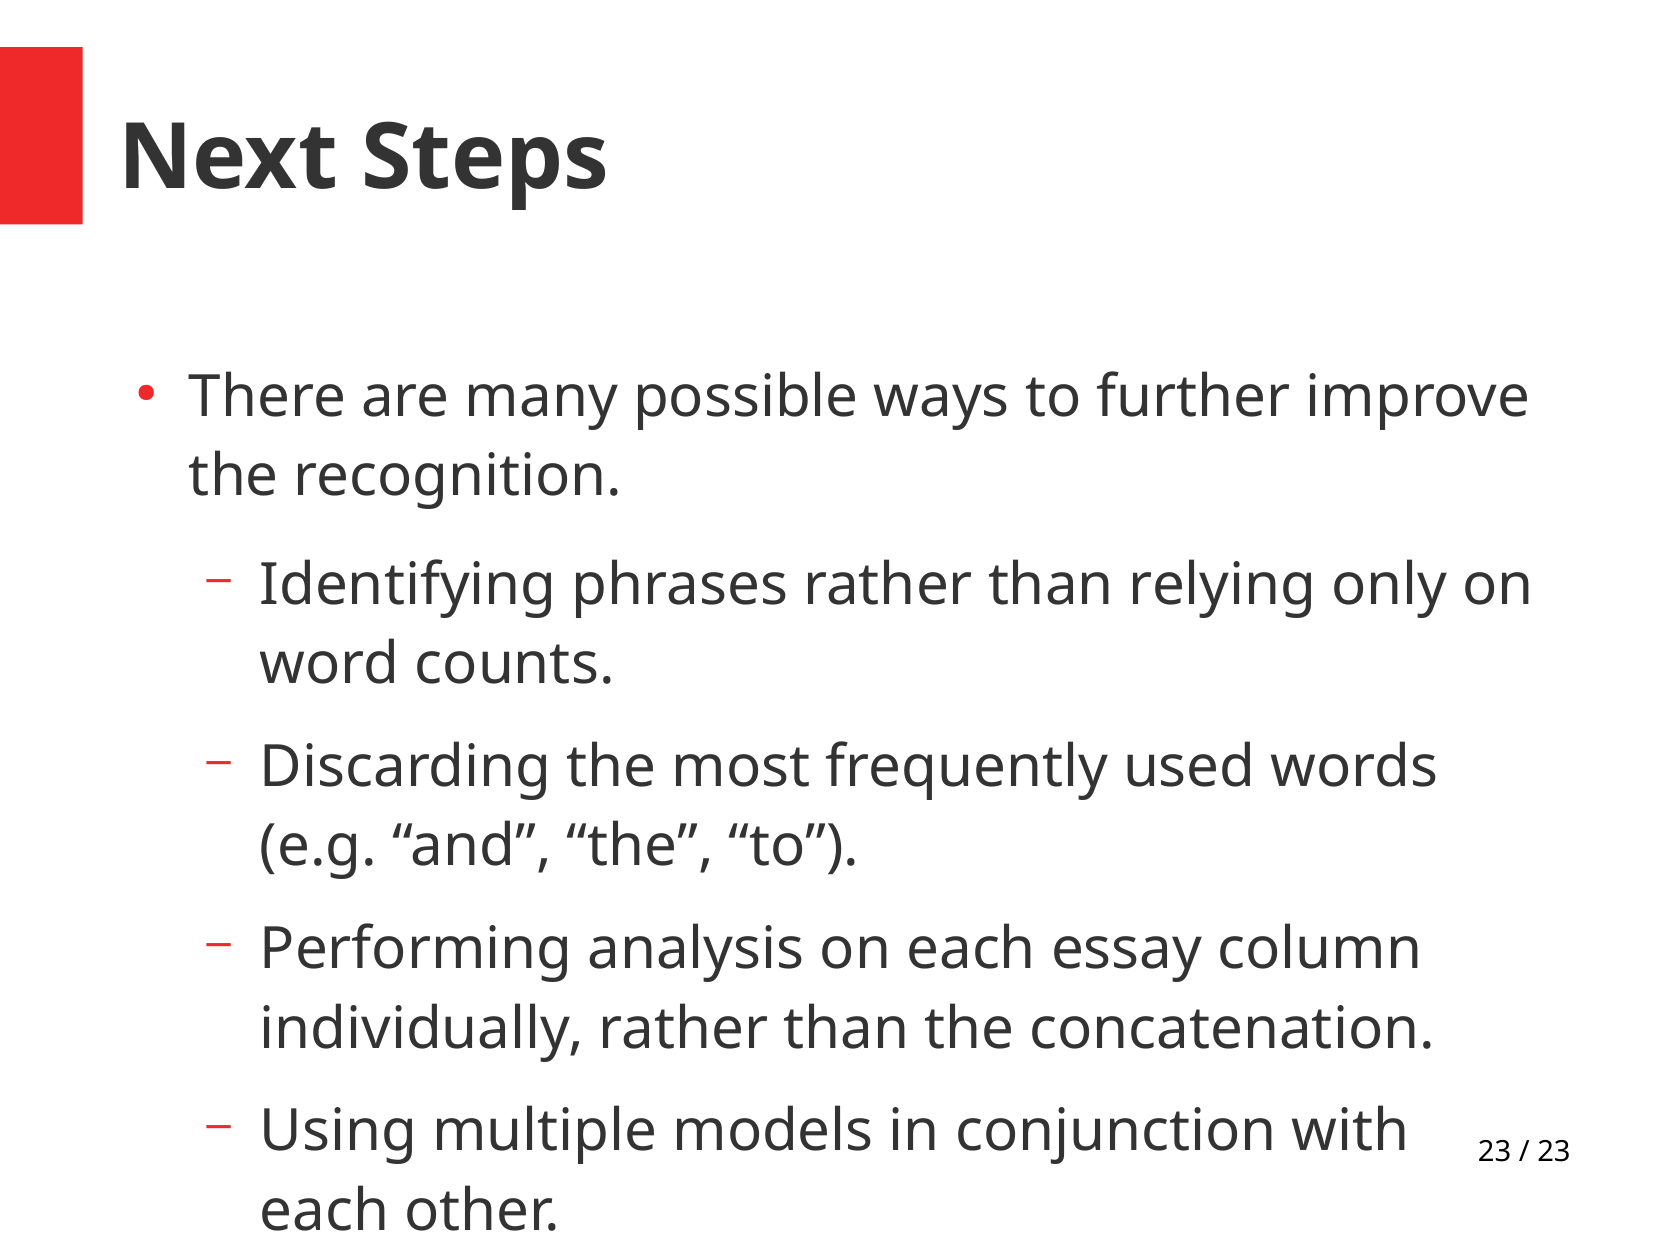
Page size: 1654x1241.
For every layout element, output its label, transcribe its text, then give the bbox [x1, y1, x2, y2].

list There are many possible ways to further improve the recognition. Identifying phrases rather than relying only on word counts. Discarding the most frequently used words (e.g. “and”, “the”, “to”). Performing analysis on each essay column individually, rather than the concatenation. Using multiple models in conjunction with each other. [118, 354, 1536, 1074]
title Next Steps [118, 49, 1571, 257]
